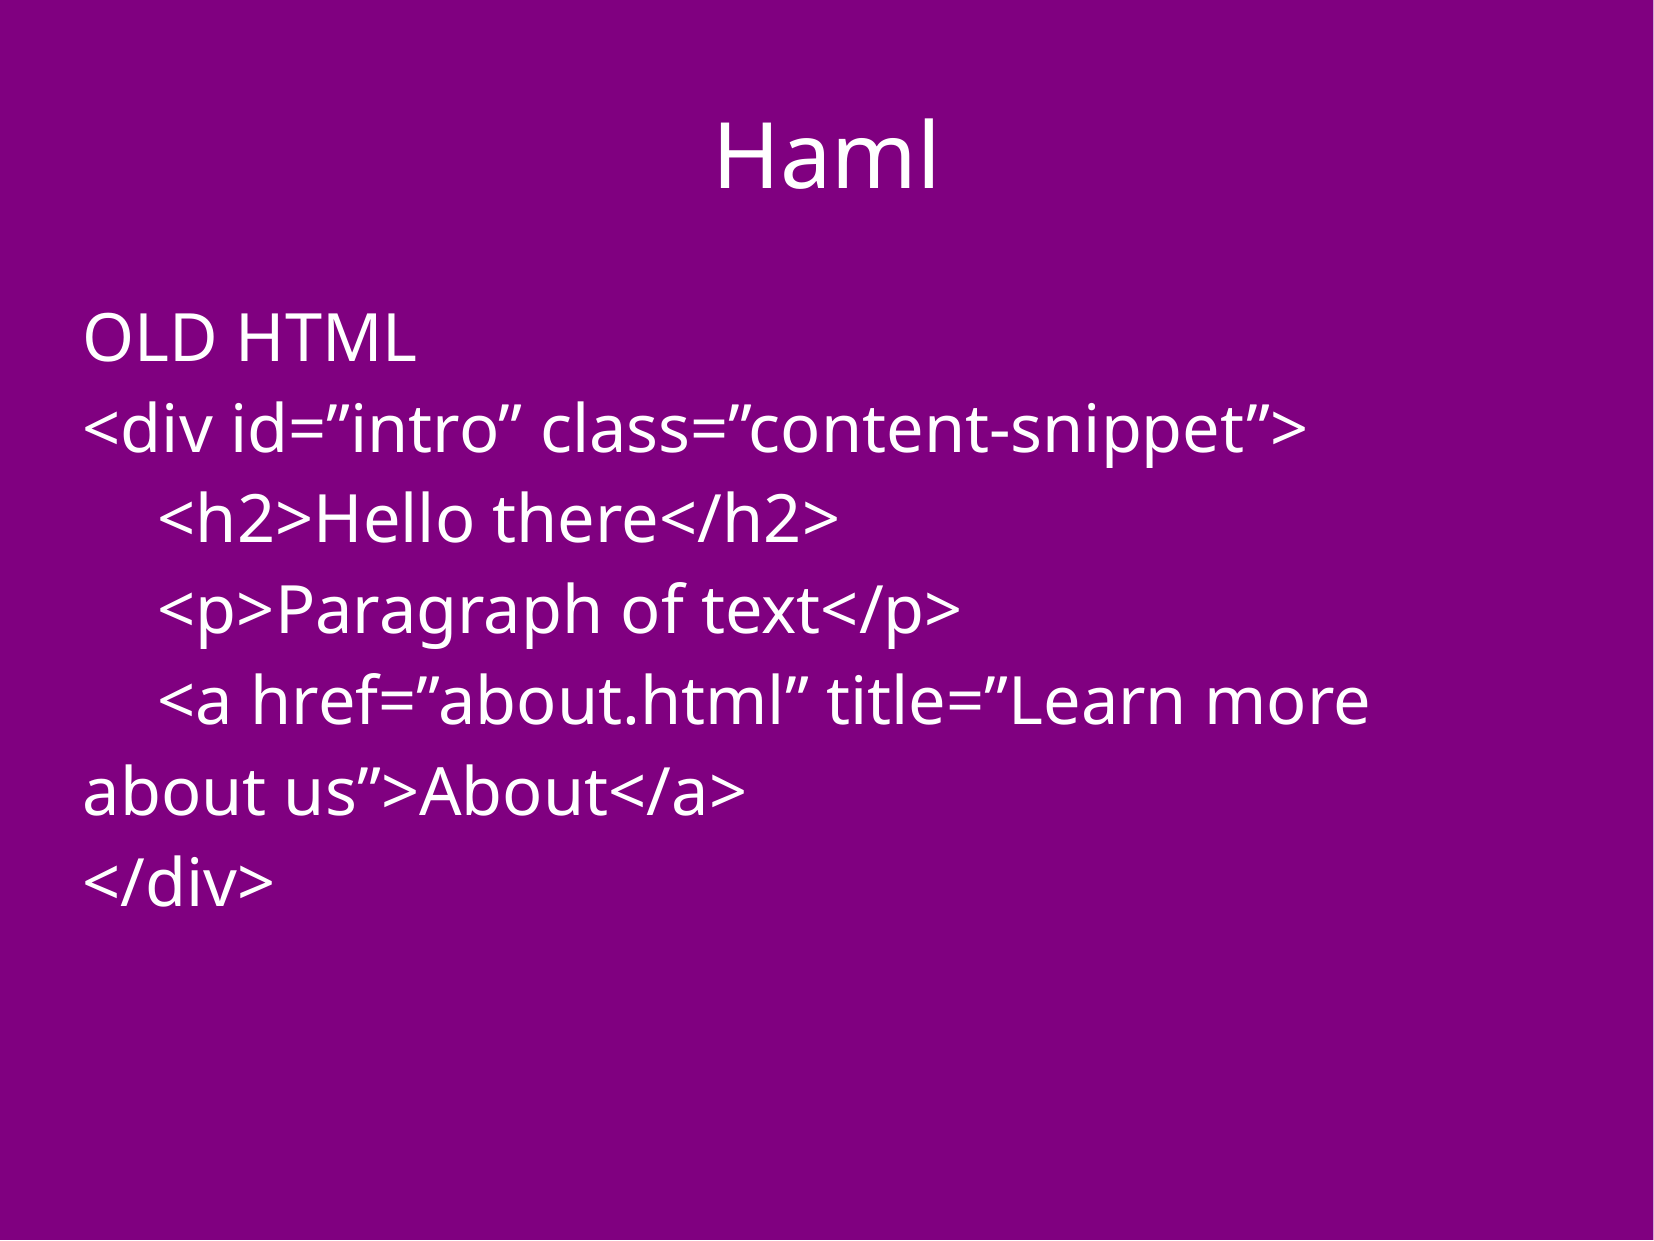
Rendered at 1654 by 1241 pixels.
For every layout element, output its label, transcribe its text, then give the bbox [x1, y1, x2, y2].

subtitle OLD HTML <div id=”intro” class=”content-snippet”> <h2>Hello there</h2> <p>Paragraph of text</p> <a href=”about.html” title=”Learn more about us”>About</a> </div> [82, 290, 1571, 1109]
title Haml [82, 56, 1571, 250]
